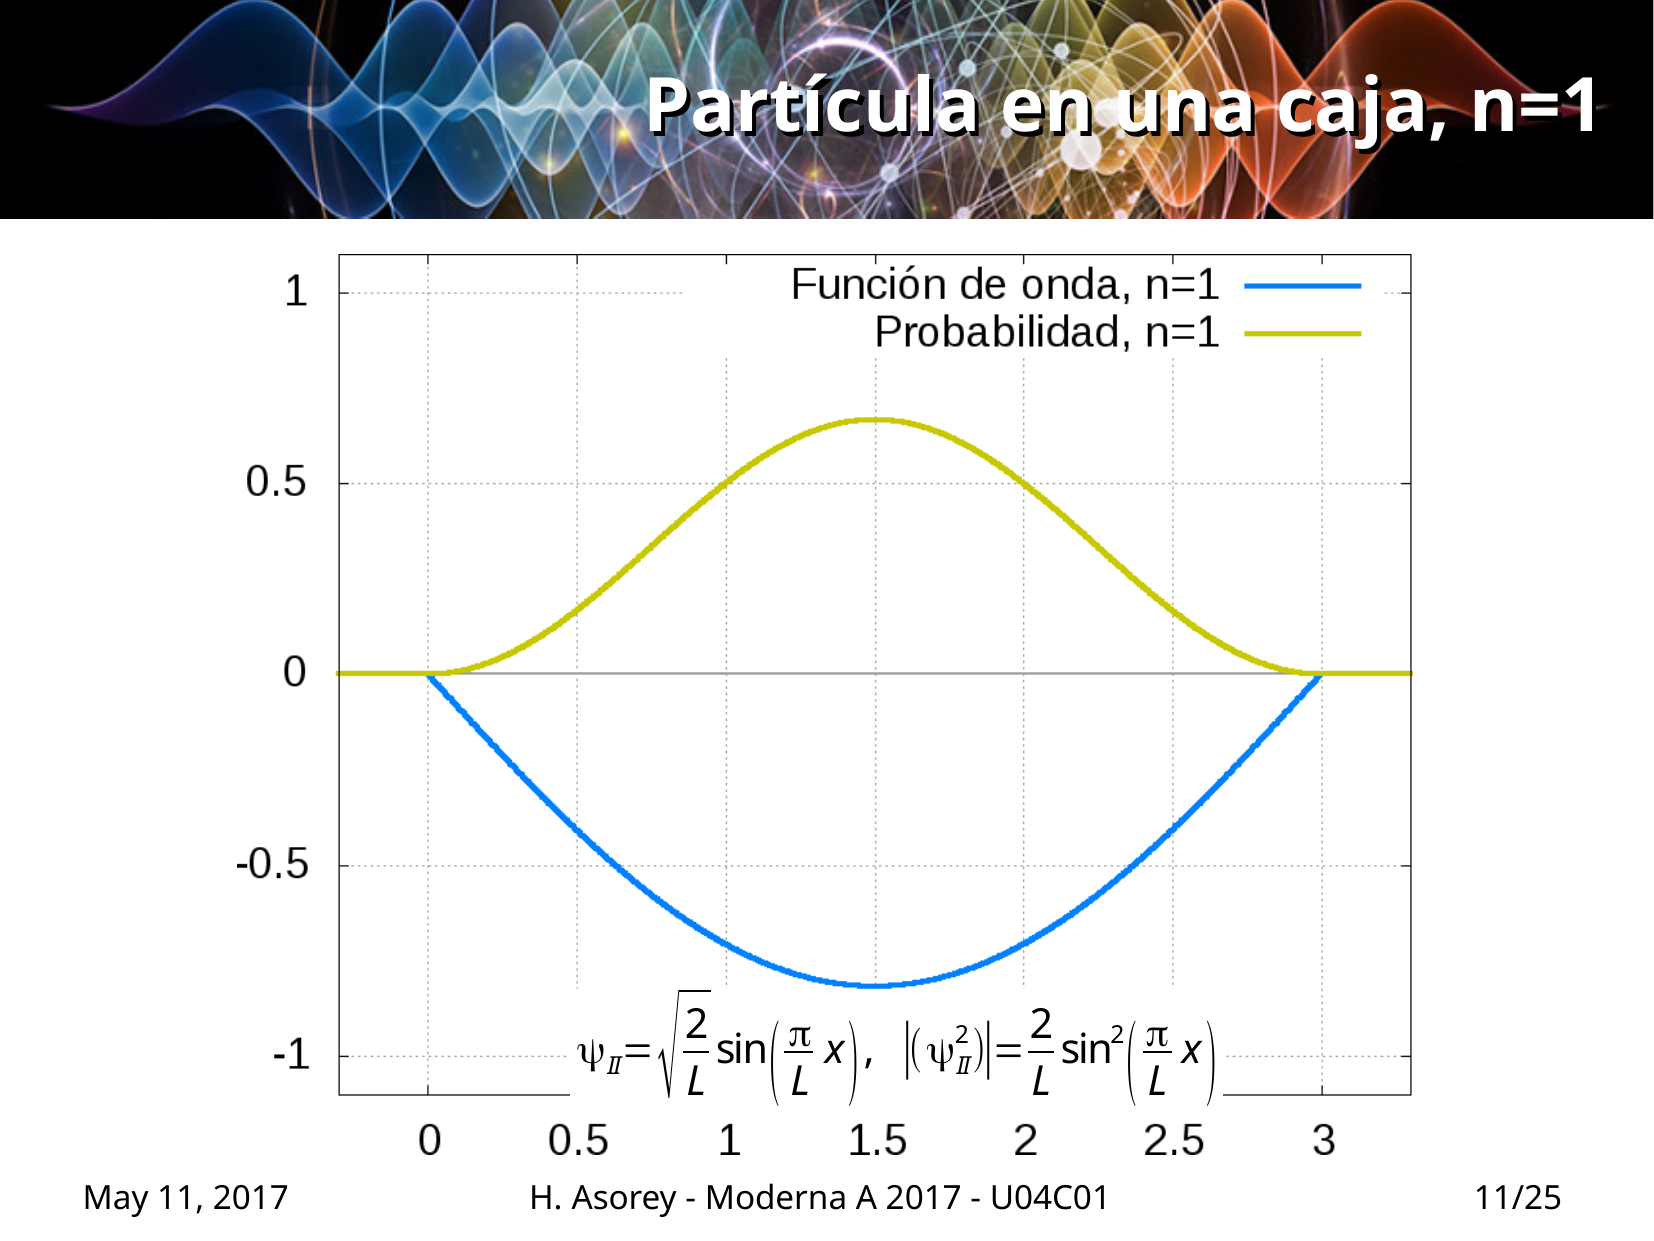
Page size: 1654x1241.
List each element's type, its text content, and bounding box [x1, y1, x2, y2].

picture [237, 254, 1413, 1156]
chart [570, 988, 1224, 1111]
title Partícula en una caja, n=1 [45, 15, 1606, 191]
picture [0, 0, 1654, 219]
